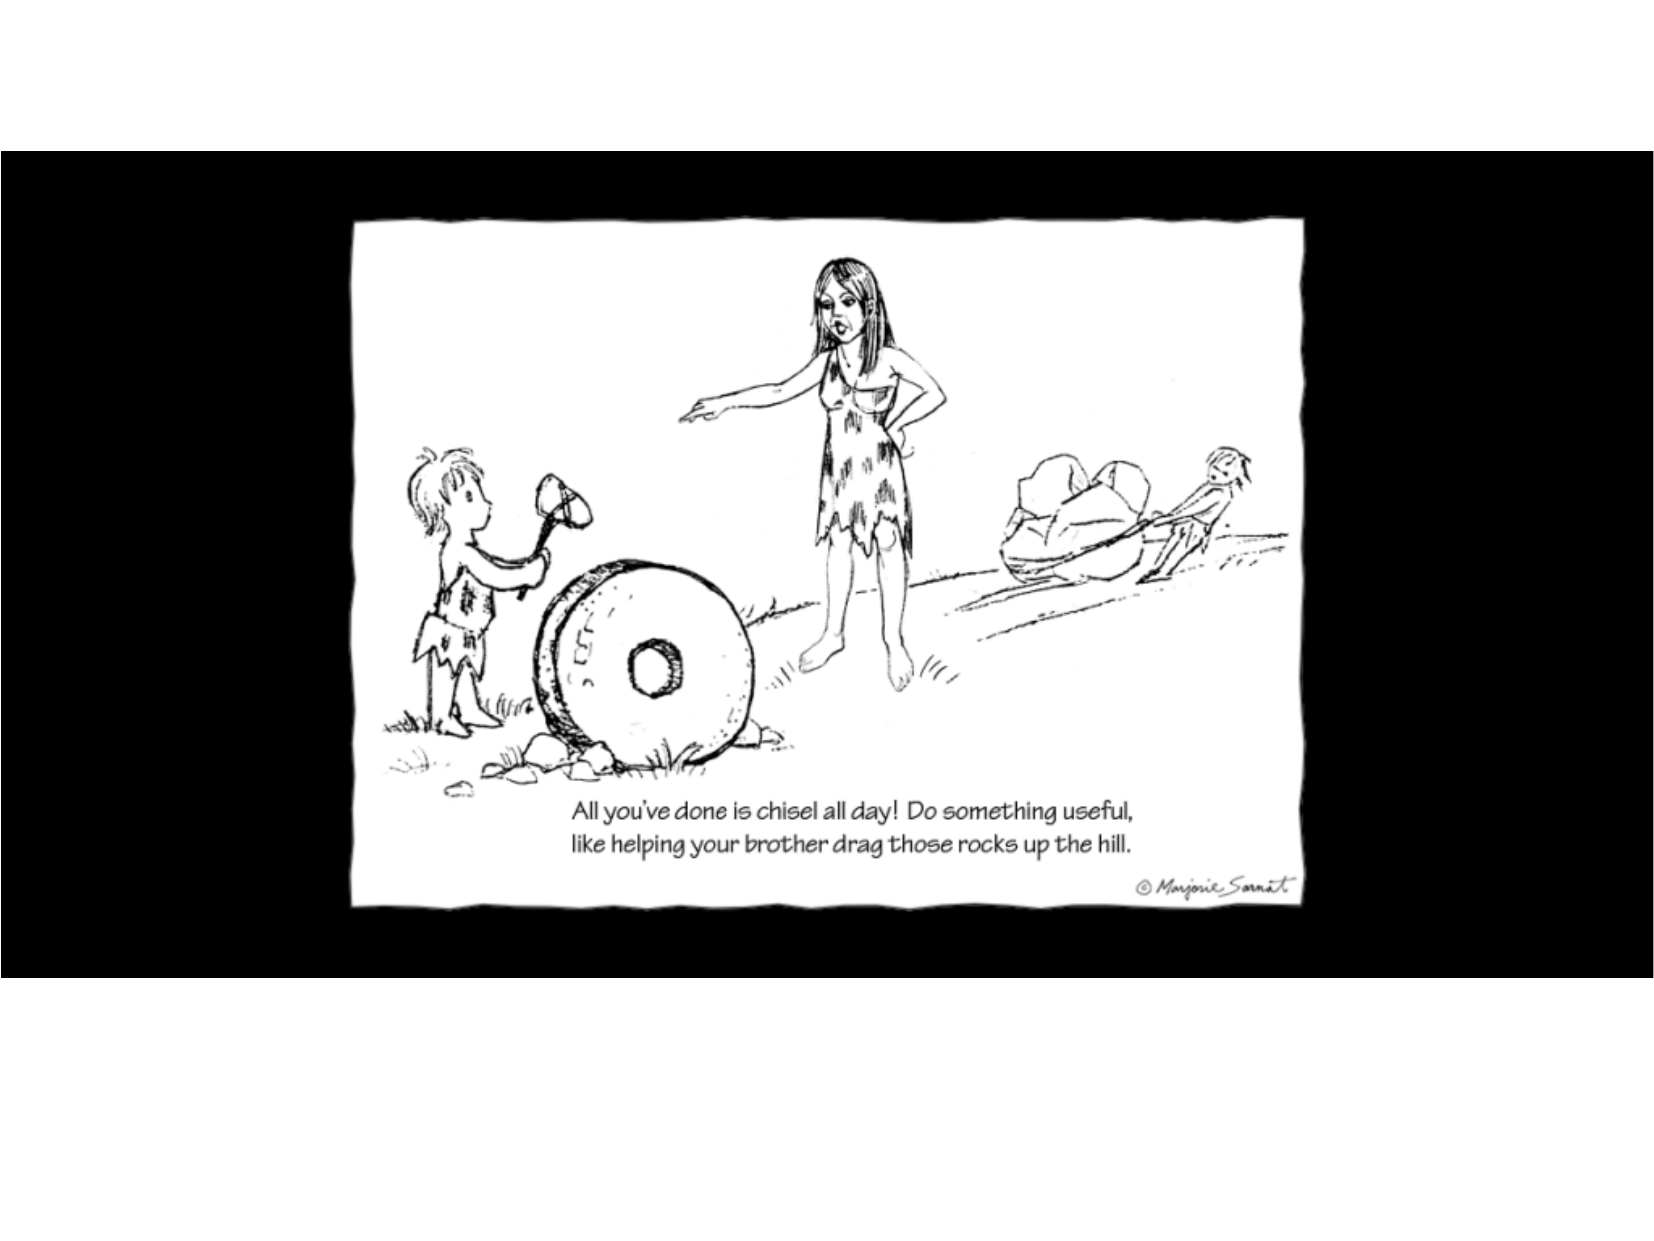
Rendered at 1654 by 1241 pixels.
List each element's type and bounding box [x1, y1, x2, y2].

picture [1, 151, 1654, 978]
